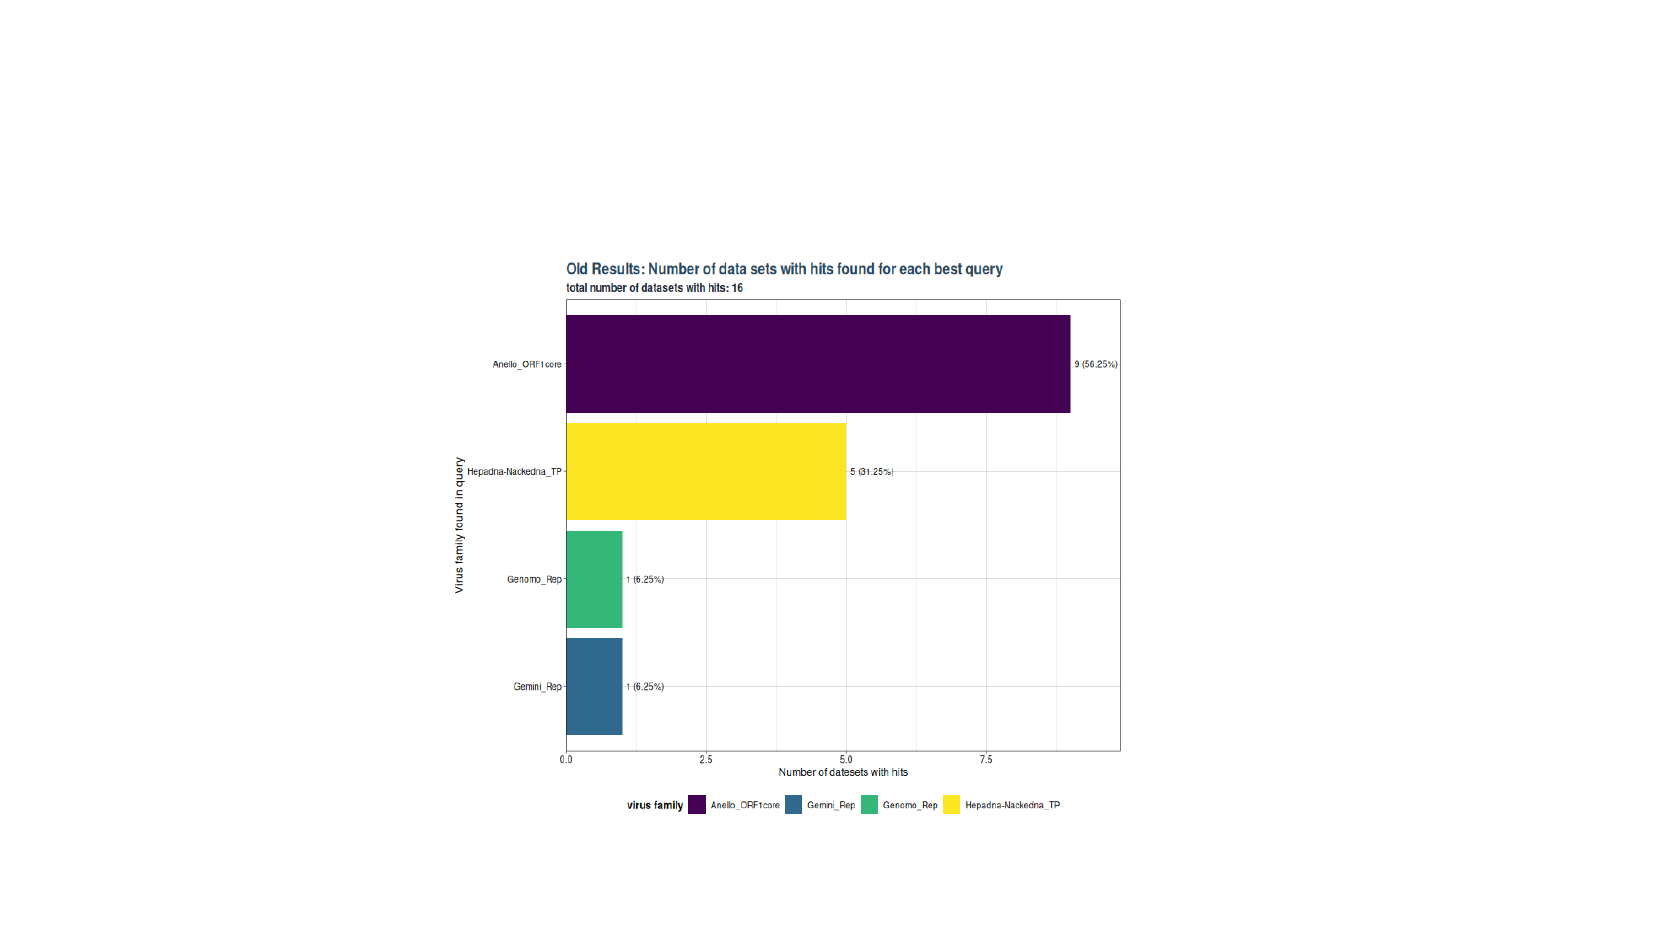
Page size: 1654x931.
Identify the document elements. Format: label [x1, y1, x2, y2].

picture [450, 257, 1125, 826]
